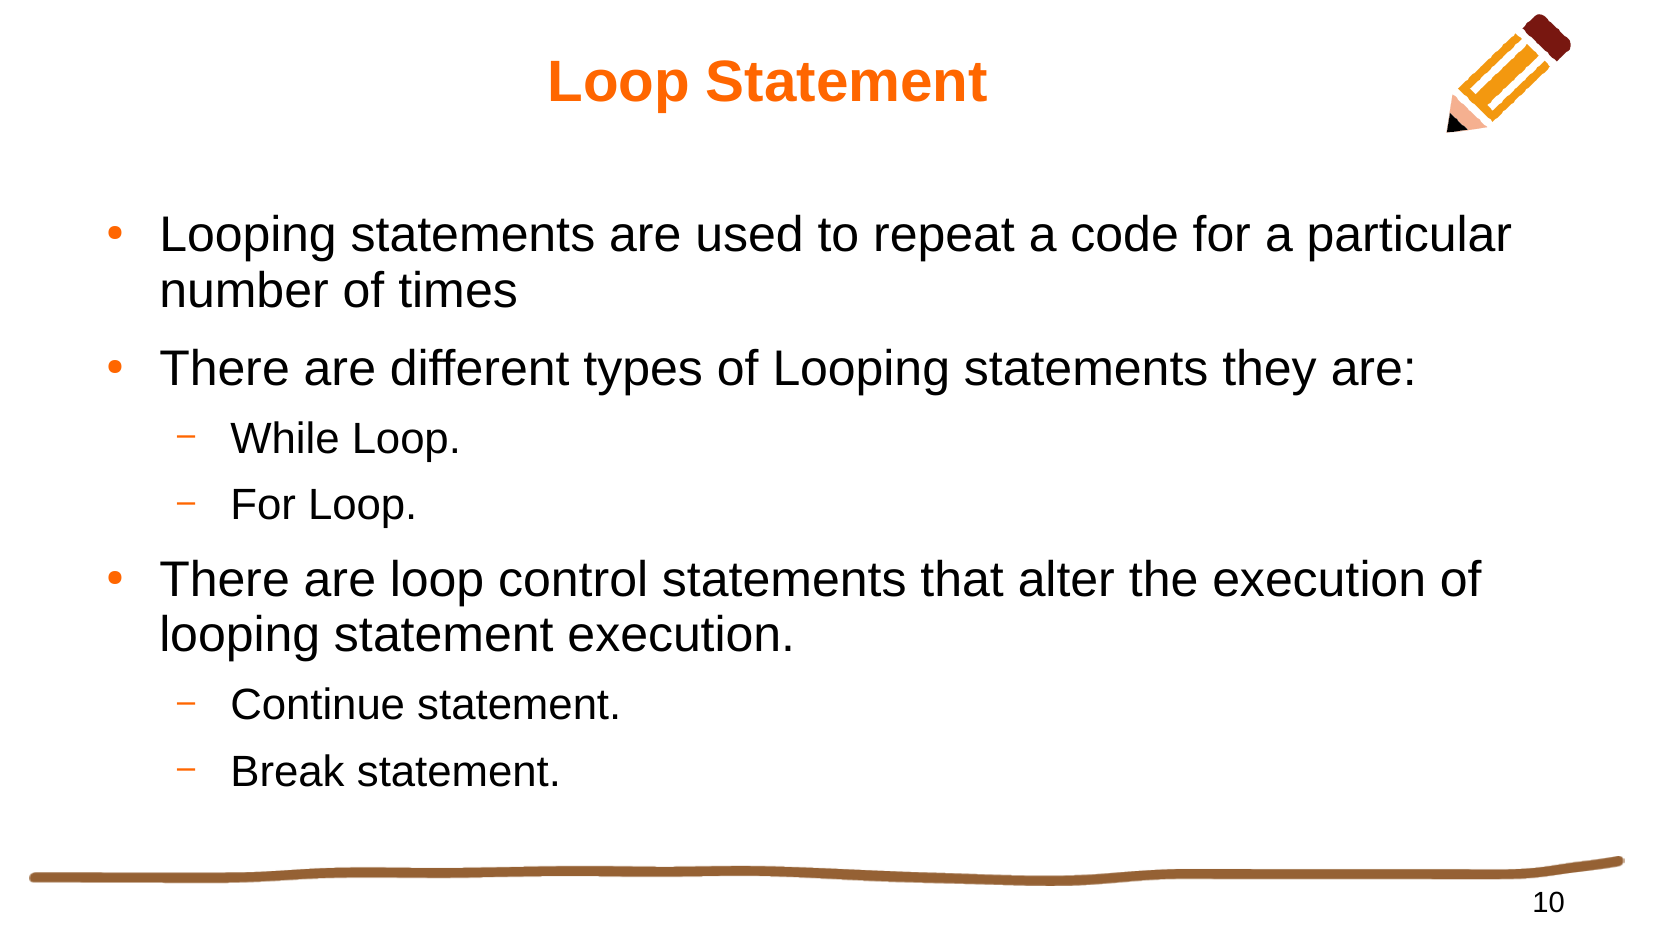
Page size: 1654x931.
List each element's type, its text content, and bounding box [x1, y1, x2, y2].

title Loop Statement [88, 29, 1447, 133]
picture [29, 856, 1625, 886]
picture [1446, 14, 1571, 133]
list Looping statements are used to repeat a code for a particular number of times There are different types of Looping statements they are: While Loop. For Loop. There are loop control statements that alter the execution of looping statement execution. Continue statement. Break statement. [88, 206, 1595, 857]
